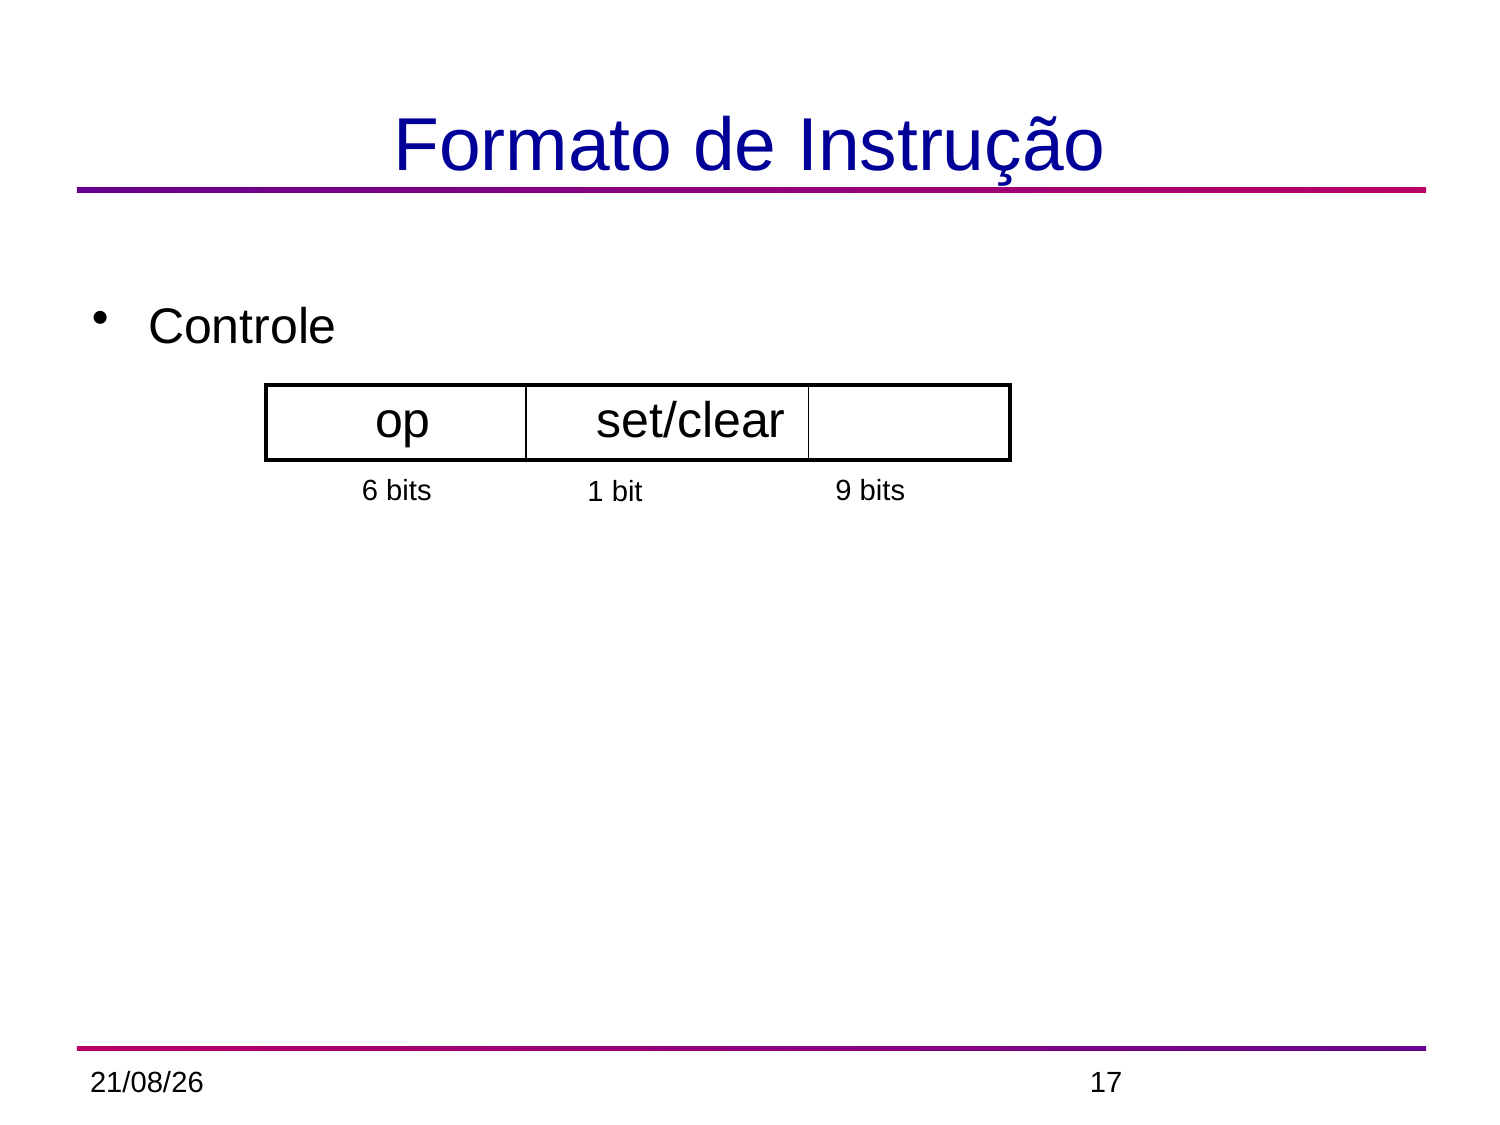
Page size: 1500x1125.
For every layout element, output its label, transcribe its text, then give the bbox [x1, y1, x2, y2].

text_box 9 bits [820, 463, 921, 514]
slide_number 18/06/15 [75, 1055, 425, 1125]
table_header [809, 387, 1008, 458]
table_header set/clear [527, 387, 808, 458]
title Formato de Instrução [76, 74, 1424, 193]
text_box 6 bits [347, 463, 447, 514]
table_header op [268, 387, 525, 458]
list Controle [76, 215, 1424, 1019]
slide_number <number> [1074, 1055, 1425, 1125]
text_box 1 bit [572, 465, 714, 515]
